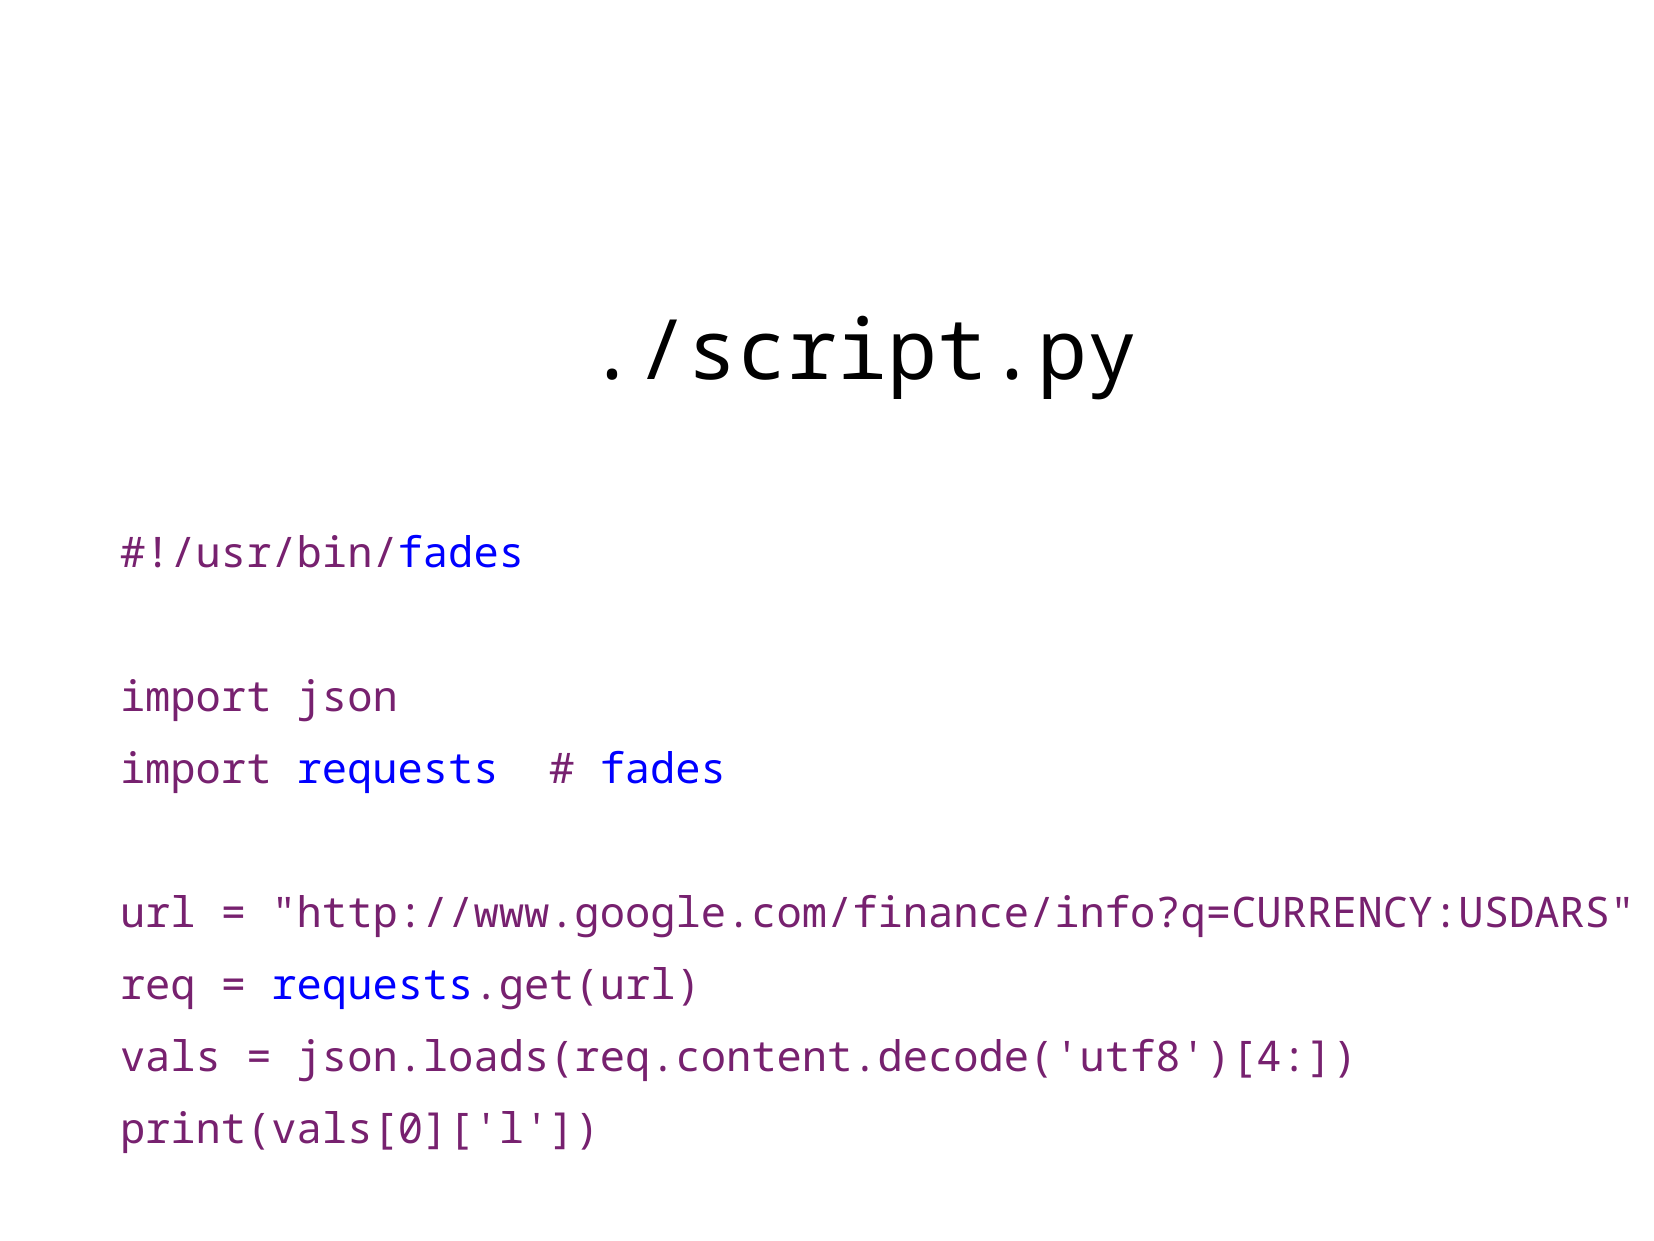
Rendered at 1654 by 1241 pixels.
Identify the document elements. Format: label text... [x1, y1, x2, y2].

list #!/usr/bin/fades import json import requests # fades url = "http://www.google.com/finance/info?q=CURRENCY:USDARS" req = requests.get(url) vals = json.loads(req.content.decode('utf8')[4:]) print(vals[0]['l']) [120, 390, 1654, 1171]
list ./script.py [82, 290, 1571, 1010]
